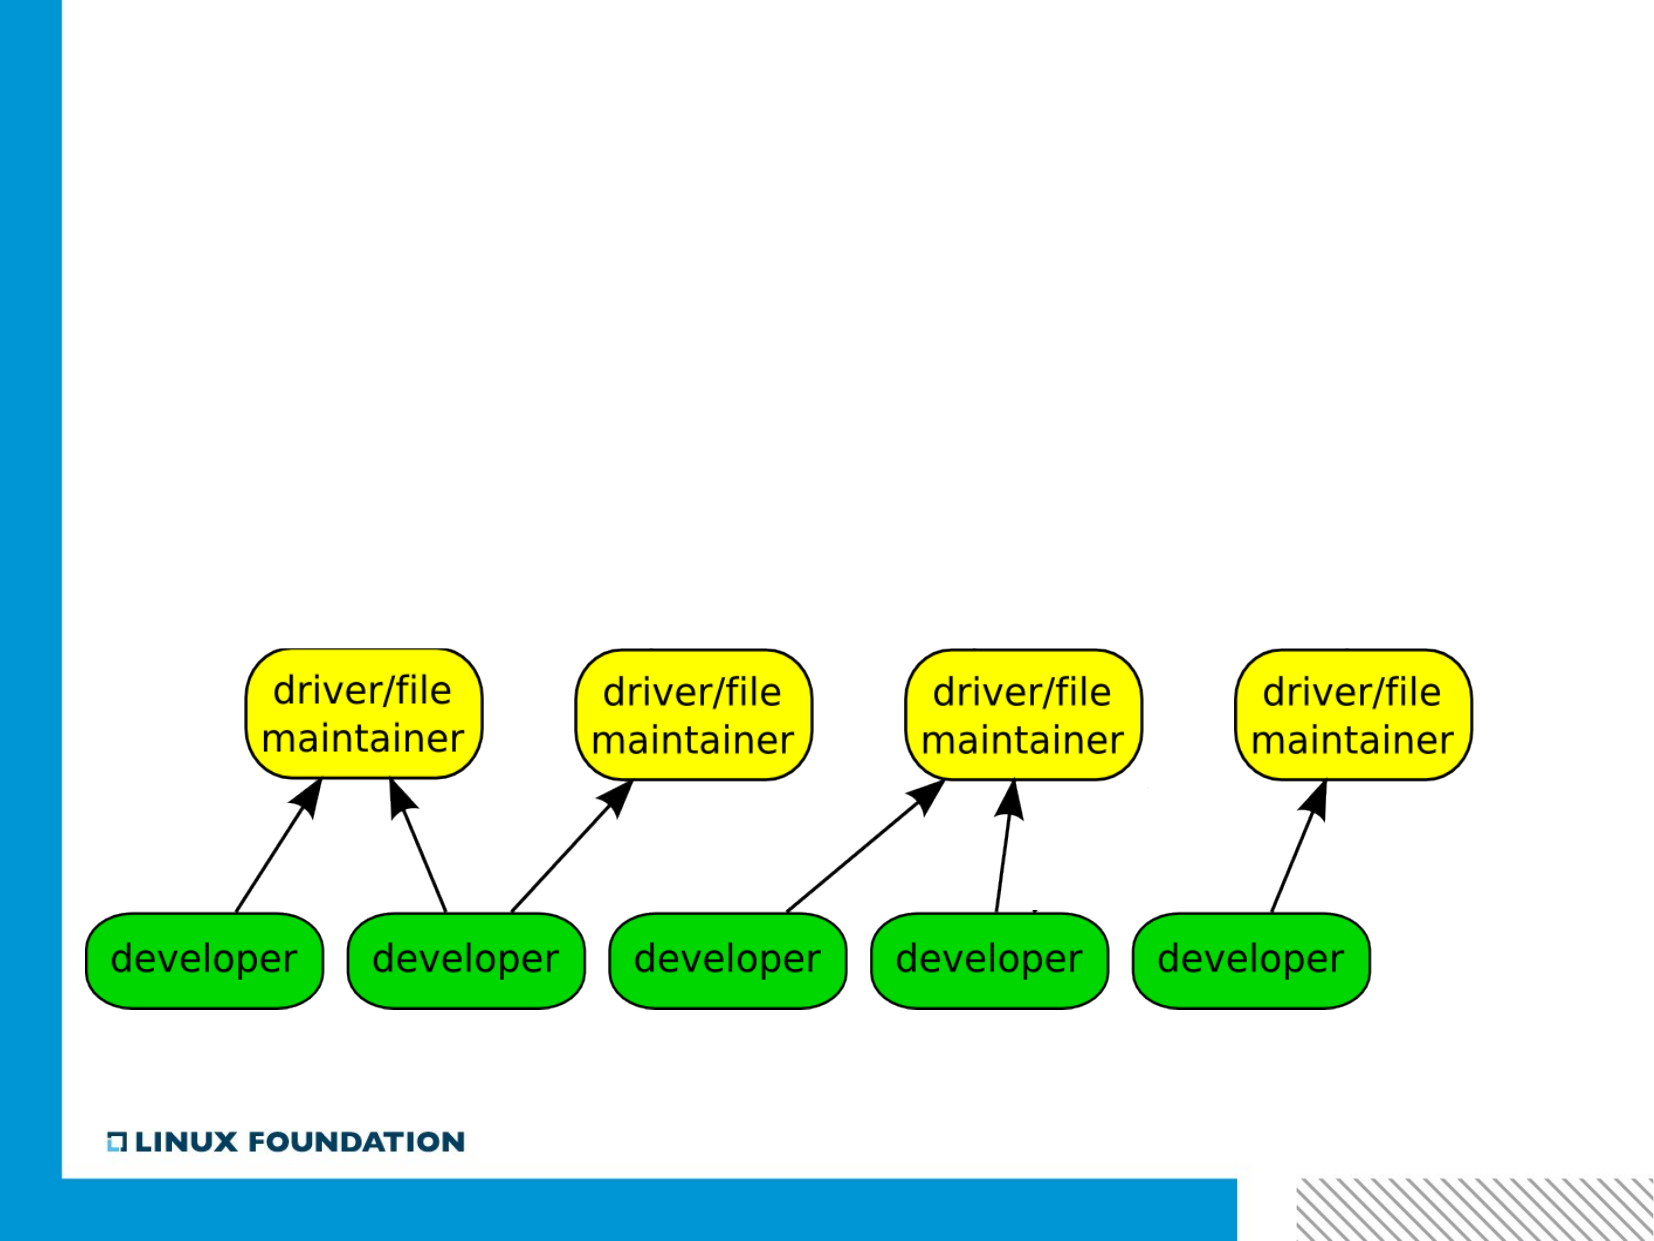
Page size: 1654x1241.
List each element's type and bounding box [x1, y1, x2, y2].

picture [62, 0, 1654, 1241]
text_box [187, 24, 1642, 1037]
